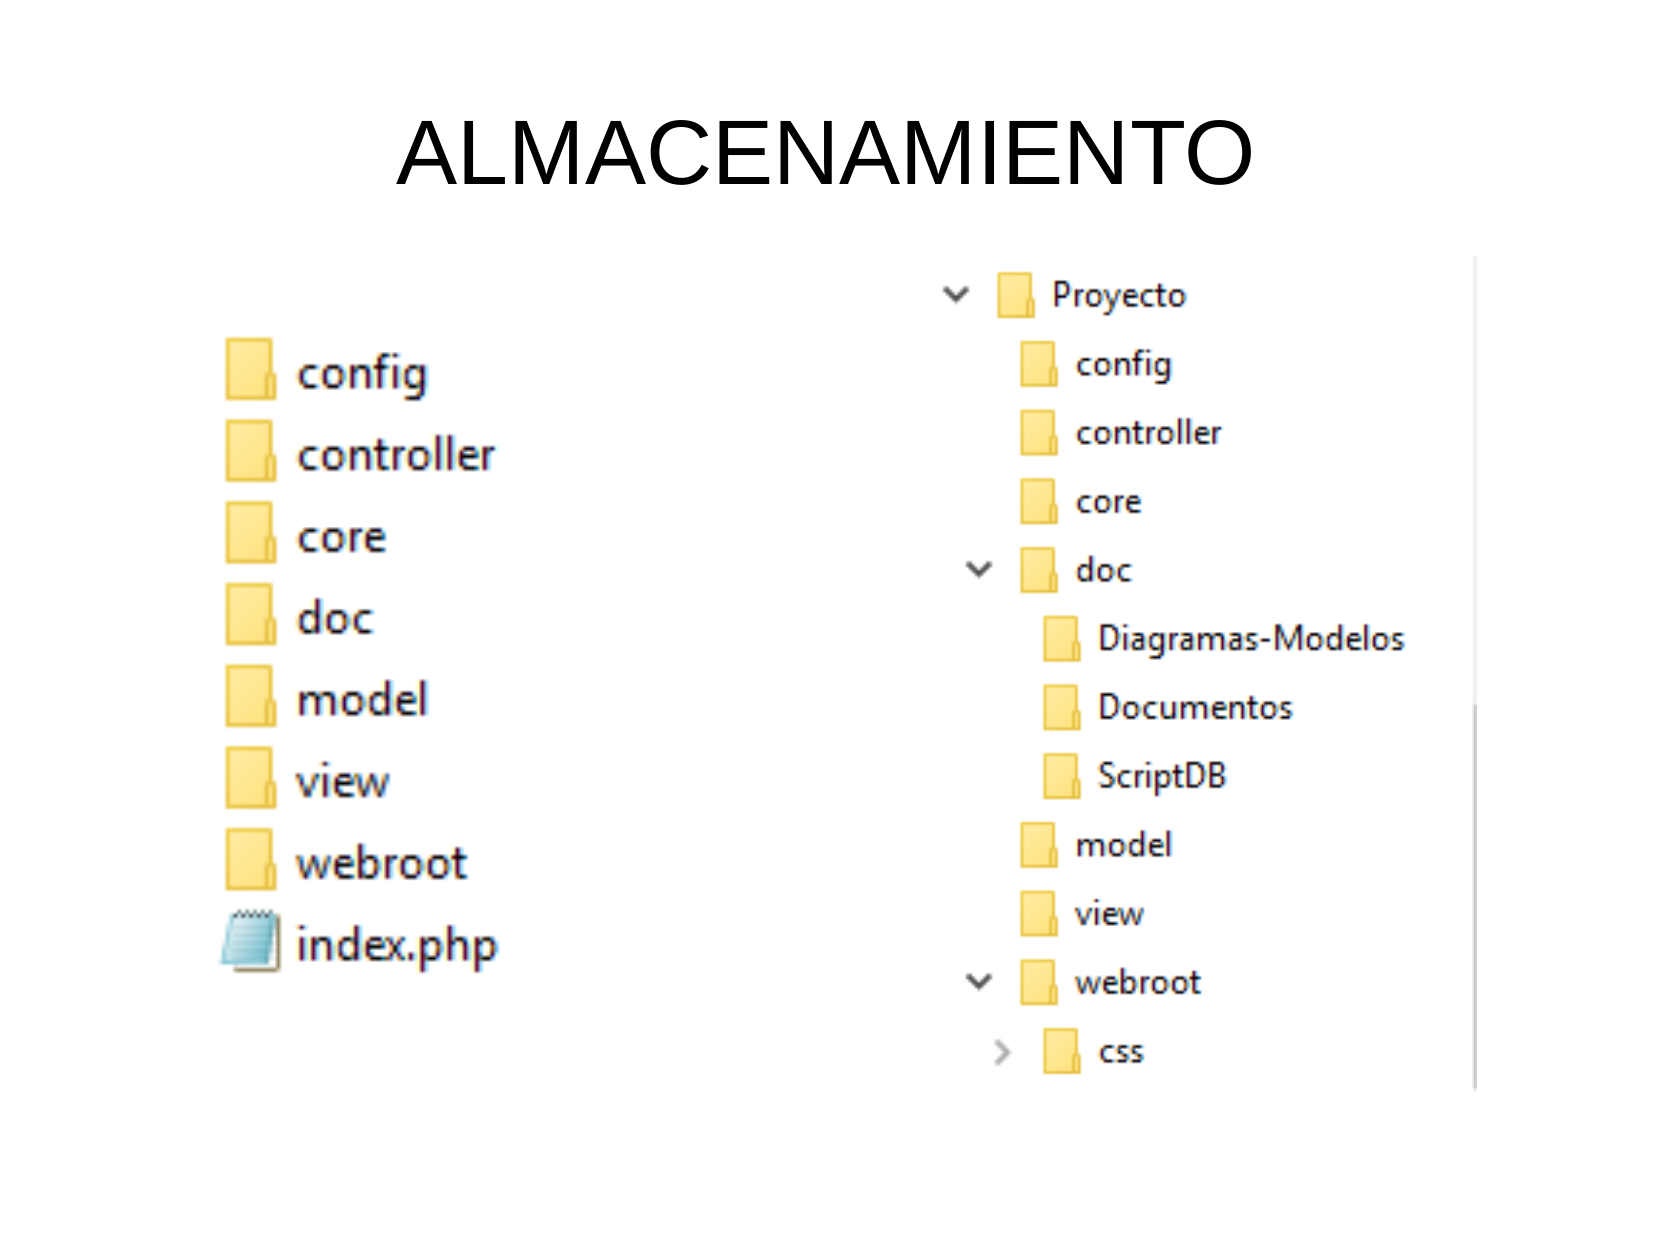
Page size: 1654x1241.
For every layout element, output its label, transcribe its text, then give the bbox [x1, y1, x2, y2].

picture [200, 312, 745, 993]
title ALMACENAMIENTO [82, 49, 1571, 257]
picture [904, 256, 1477, 1093]
